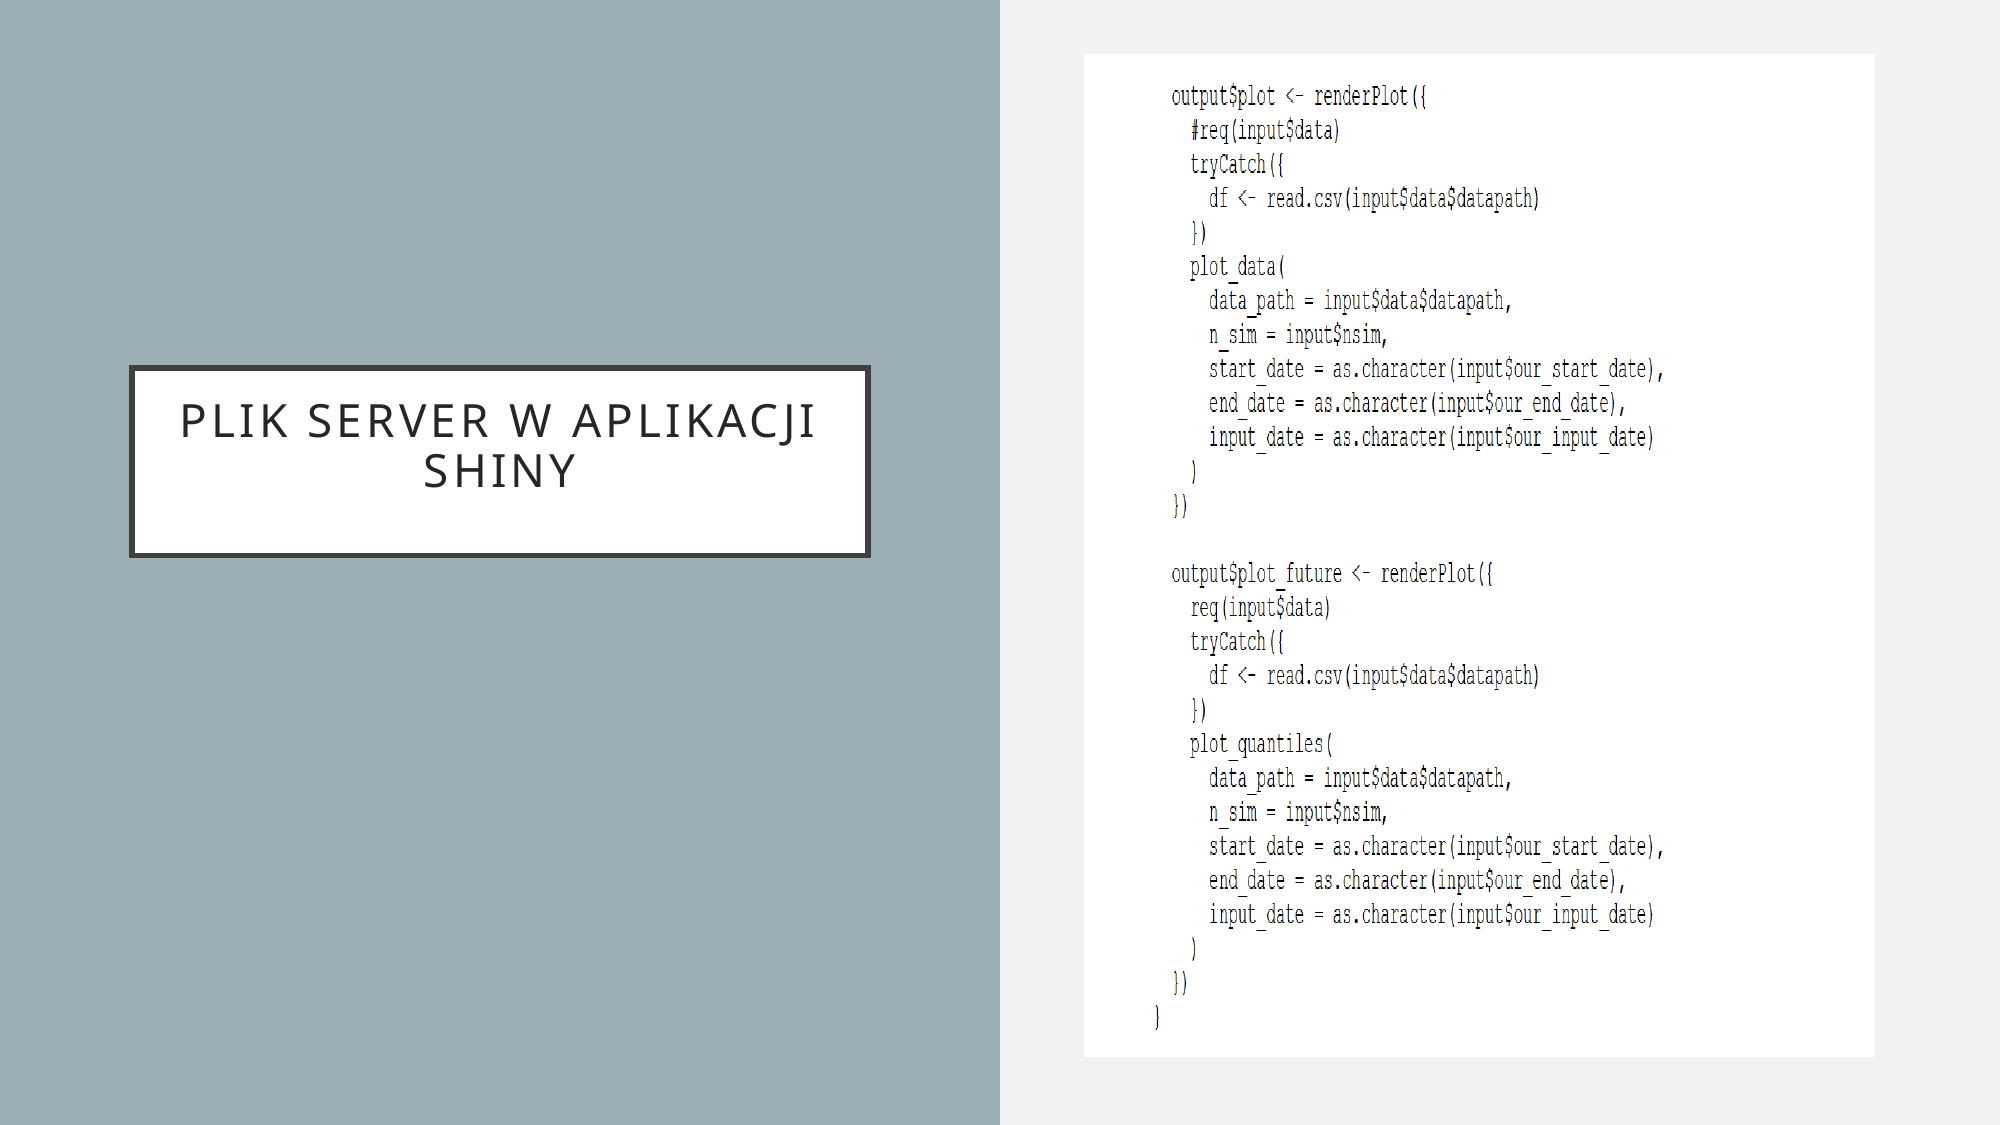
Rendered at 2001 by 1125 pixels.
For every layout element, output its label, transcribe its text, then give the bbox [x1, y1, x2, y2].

title Plik server w aplikacji shiny [131, 368, 868, 556]
picture [1084, 54, 1875, 1057]
